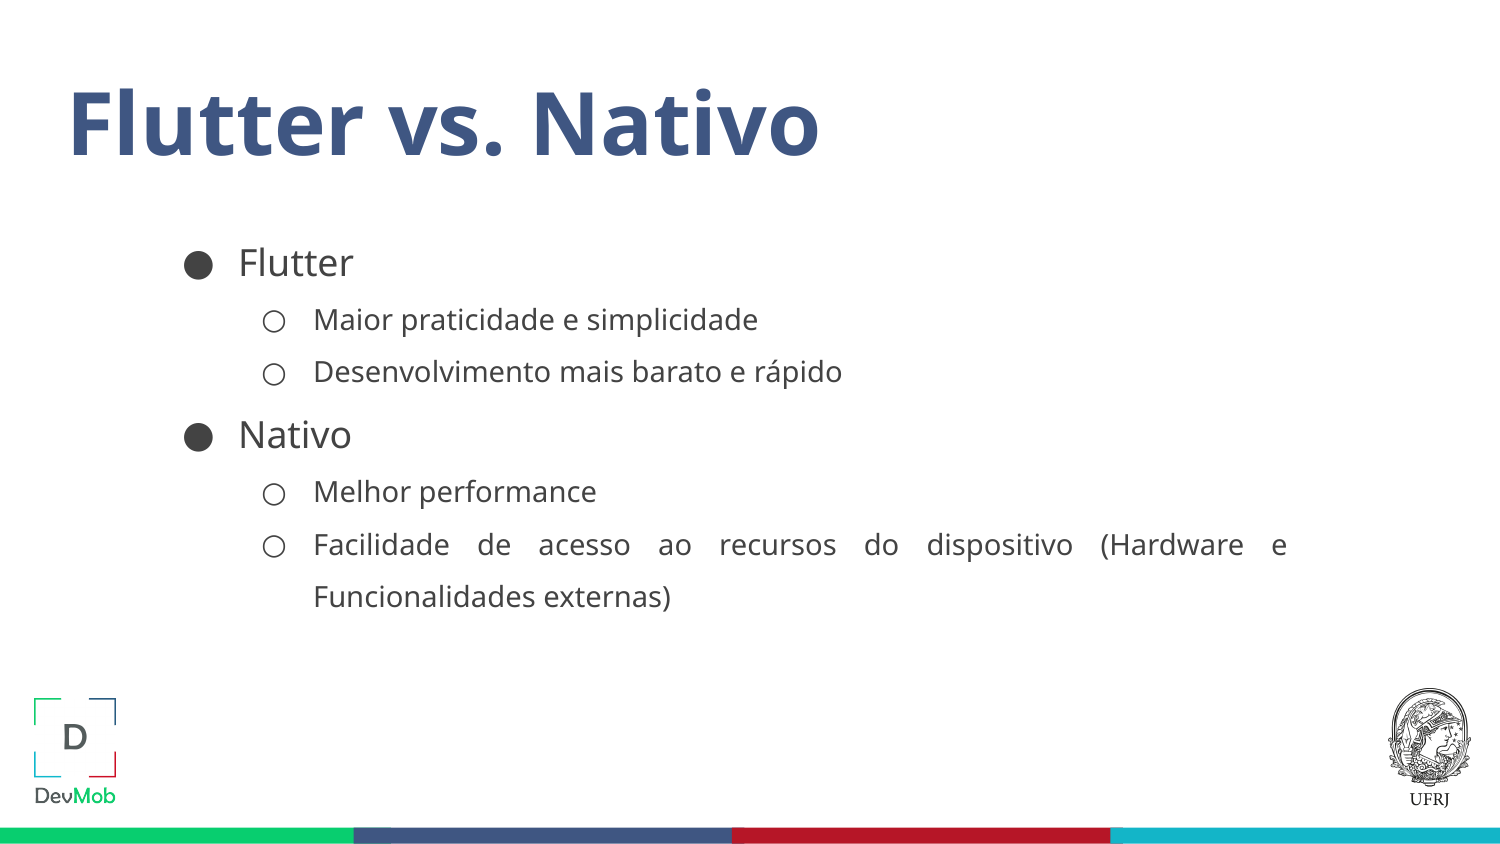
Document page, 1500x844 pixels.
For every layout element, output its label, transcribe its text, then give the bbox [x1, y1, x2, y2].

list Flutter Maior praticidade e simplicidade Desenvolvimento mais barato e rápido Nativo Melhor performance Facilidade de acesso ao recursos do dispositivo (Hardware e Funcionalidades externas) [148, 200, 1304, 752]
picture [1388, 688, 1471, 808]
picture [34, 698, 116, 808]
title Flutter vs. Nativo [51, 51, 1449, 189]
